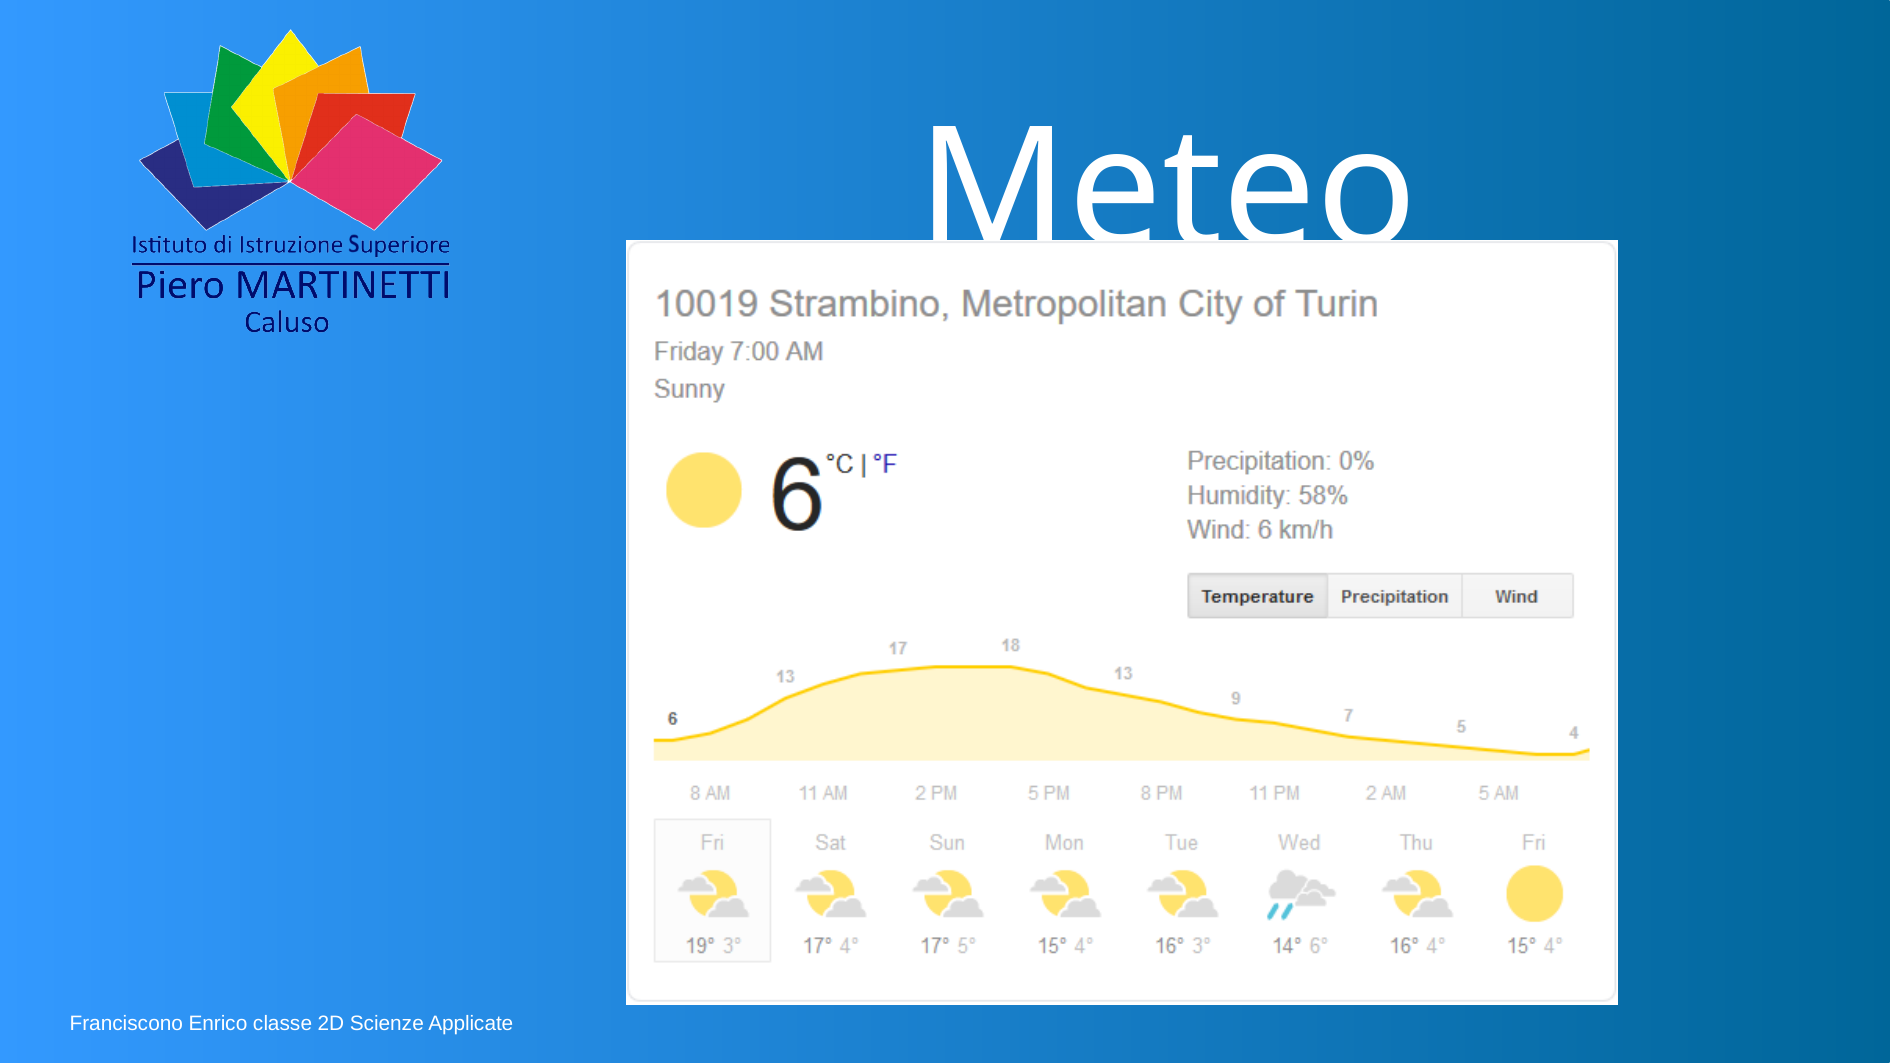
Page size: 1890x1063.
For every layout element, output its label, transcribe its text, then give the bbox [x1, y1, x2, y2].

text_box Meteo [591, 59, 1760, 268]
text_box Franciscono Enrico classe 2D Scienze Applicate [54, 1004, 628, 1063]
picture [626, 240, 1618, 1005]
picture [0, 23, 591, 355]
